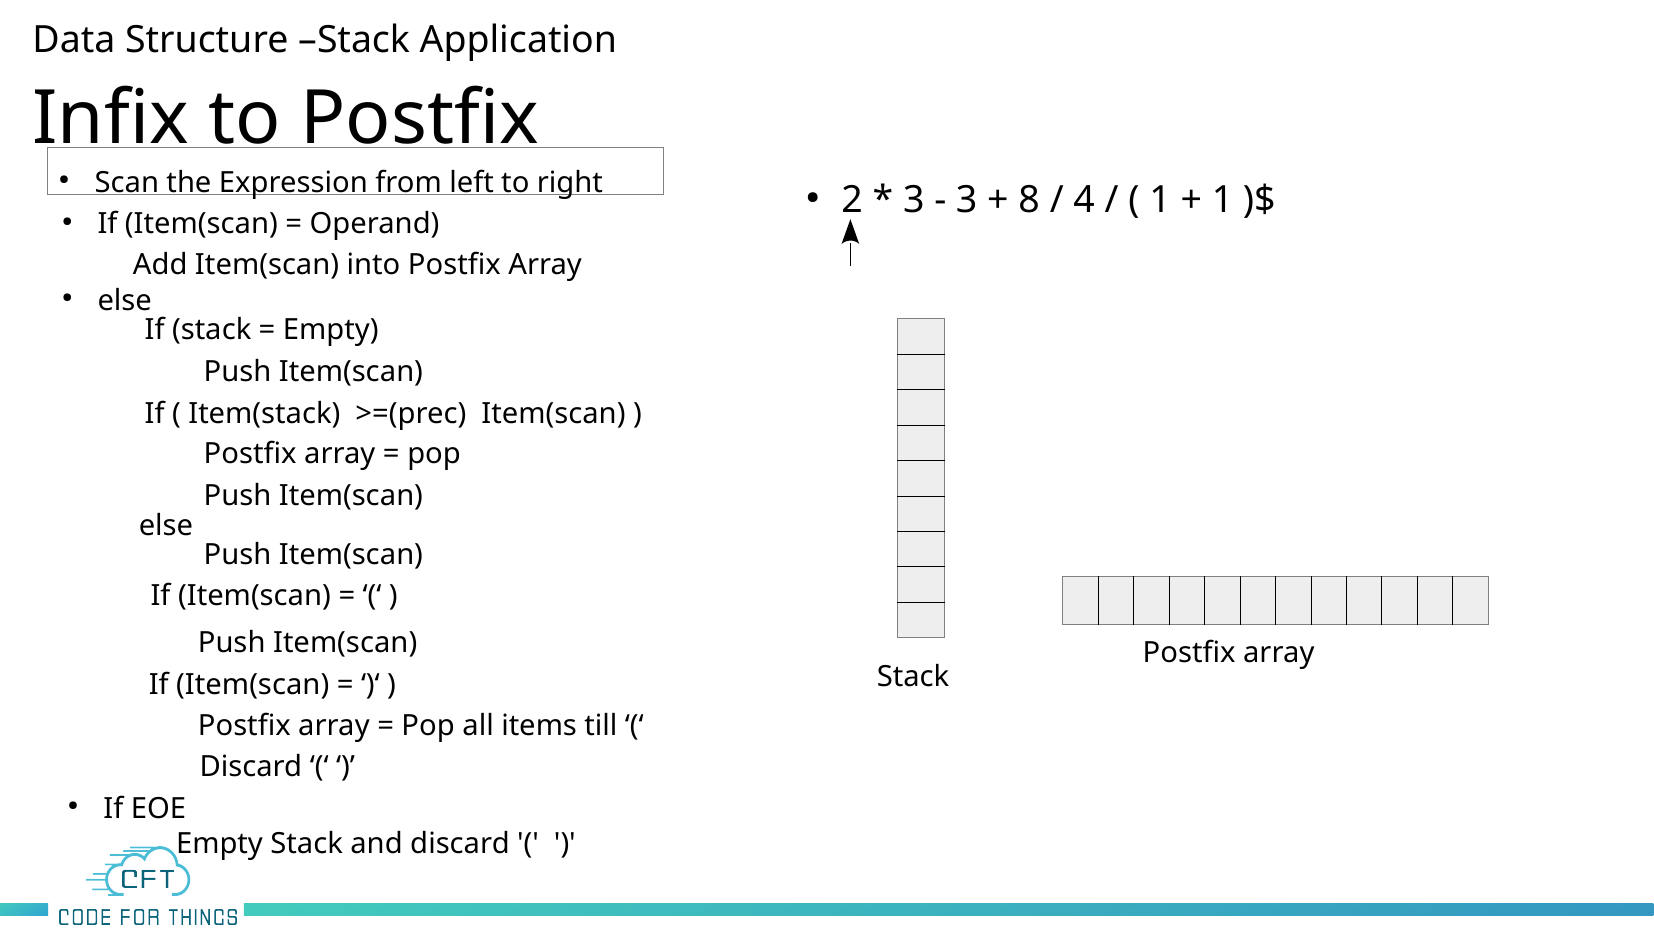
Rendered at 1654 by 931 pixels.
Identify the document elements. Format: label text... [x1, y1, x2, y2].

text_box If (Item(scan) = ‘(‘ ) [100, 566, 457, 626]
text_box else [47, 271, 213, 331]
text_box Discard ‘(‘ ‘)’ [149, 738, 481, 798]
text_box [897, 461, 945, 496]
text_box [1205, 576, 1240, 624]
text_box [1453, 576, 1489, 625]
text_box If ( Item(stack) >=(prec) Item(scan) ) [94, 384, 851, 443]
text_box [897, 567, 945, 602]
text_box [1347, 576, 1381, 625]
text_box Add Item(scan) into Postfix Array [82, 236, 780, 286]
text_box Push Item(scan) [153, 466, 485, 526]
text_box else [88, 496, 231, 556]
text_box [897, 355, 945, 389]
text_box Postfix array = pop [153, 425, 509, 485]
text_box If (Item(scan) = ‘)‘ ) [98, 655, 455, 715]
text_box [1170, 576, 1204, 624]
text_box Push Item(scan) [147, 614, 479, 674]
title Data Structure –Stack Application Infix to Postfix [32, 12, 1536, 166]
text_box [1382, 576, 1417, 625]
text_box [1241, 576, 1275, 624]
picture [59, 846, 237, 925]
text_box [1062, 576, 1098, 625]
text_box [1276, 576, 1311, 624]
text_box Push Item(scan) [153, 526, 485, 585]
text_box If (Item(scan) = Operand) [47, 213, 491, 254]
text_box [897, 603, 945, 638]
text_box Postfix array [1127, 624, 1341, 674]
text_box If (stack = Empty) [94, 301, 668, 361]
text_box Stack [862, 647, 973, 697]
text_box Postfix array = Pop all items till ‘(‘ [147, 696, 785, 756]
text_box [897, 497, 945, 531]
text_box Empty Stack and discard '(' ')' [125, 814, 647, 875]
text_box Scan the Expression from left to right [44, 153, 676, 213]
text_box [897, 426, 945, 460]
text_box [897, 390, 945, 425]
text_box [897, 318, 945, 354]
text_box If EOE [53, 779, 384, 839]
text_box Push Item(scan) [153, 342, 485, 402]
text_box [47, 147, 664, 153]
text_box 2 * 3 - 3 + 8 / 4 / ( 1 + 1 )$ [791, 165, 1377, 225]
text_box [1418, 576, 1452, 625]
text_box [1134, 576, 1169, 624]
text_box [1099, 576, 1133, 625]
text_box [1312, 576, 1346, 625]
text_box [897, 532, 945, 566]
